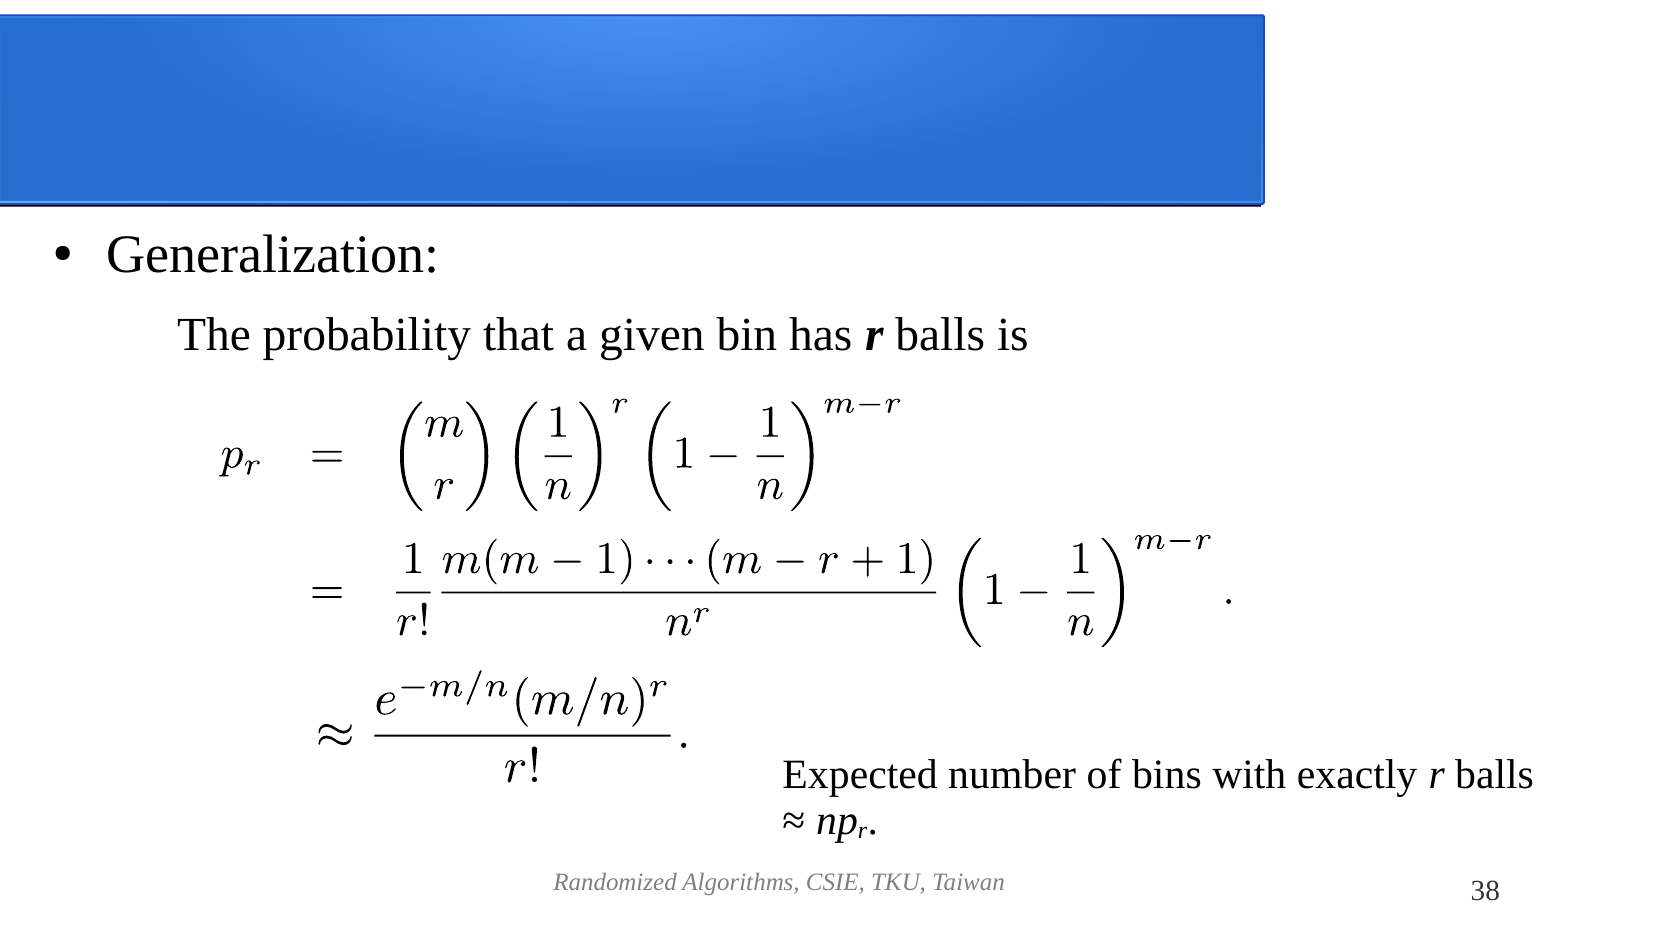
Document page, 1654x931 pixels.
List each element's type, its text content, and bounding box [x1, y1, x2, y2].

picture [313, 668, 689, 785]
list Generalization: The probability that a given bin has r balls is [35, 224, 1524, 764]
text_box Expected number of bins with exactly r balls ≈ npr. [767, 744, 1571, 852]
picture [217, 396, 1233, 649]
